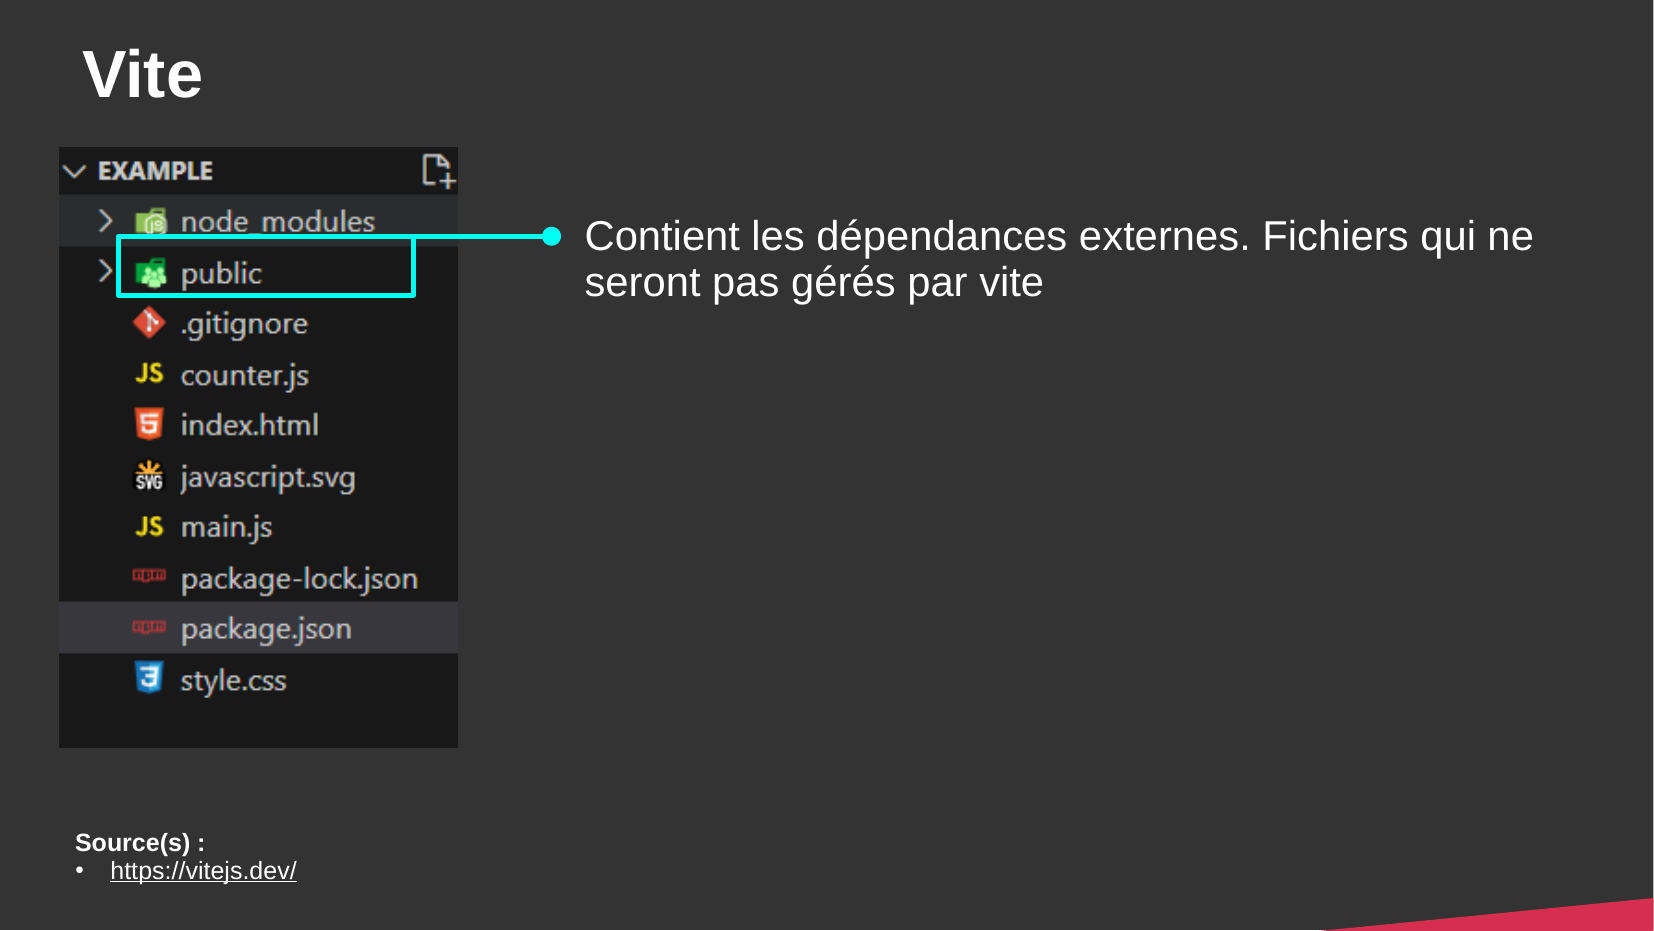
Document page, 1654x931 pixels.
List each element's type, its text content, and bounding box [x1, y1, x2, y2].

title Vite [82, 37, 1571, 112]
text_box Source(s) : https://vitejs.dev/ [60, 821, 1546, 931]
text_box [1546, 897, 1654, 931]
picture [121, 239, 411, 293]
picture [59, 147, 458, 748]
list Contient les dépendances externes. Fichiers qui ne seront pas gérés par vite [584, 212, 1536, 325]
